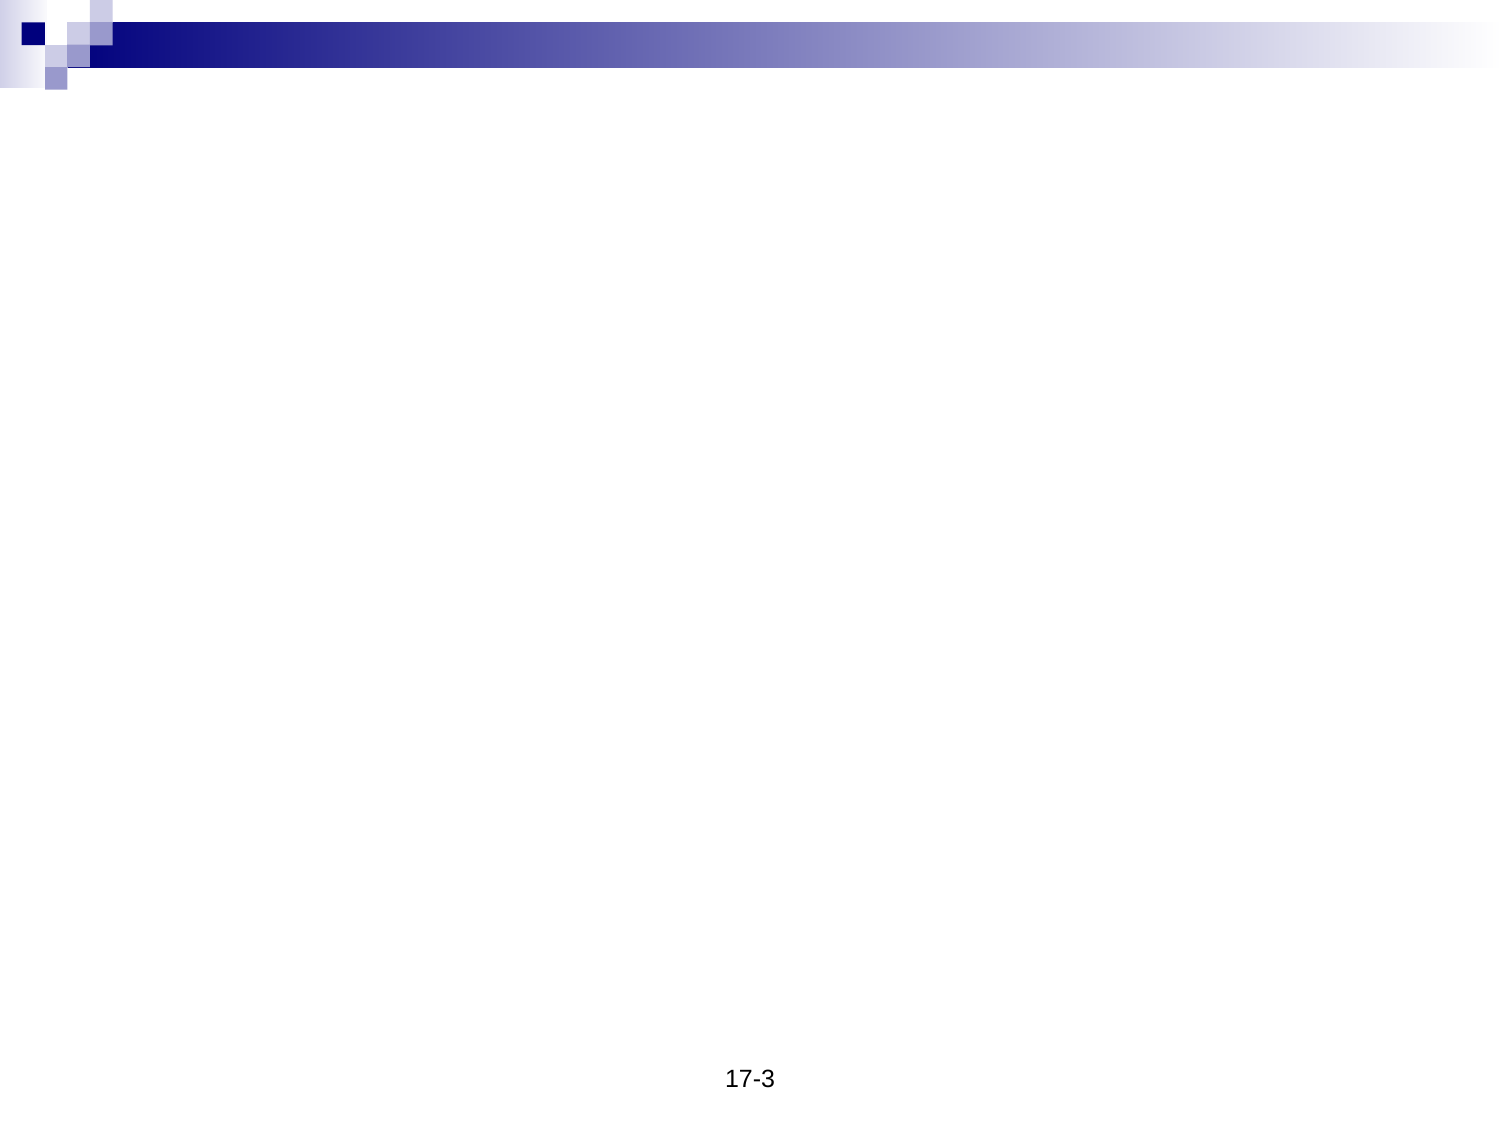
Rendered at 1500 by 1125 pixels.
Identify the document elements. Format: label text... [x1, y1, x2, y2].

text_box 17-3 [512, 1024, 988, 1101]
